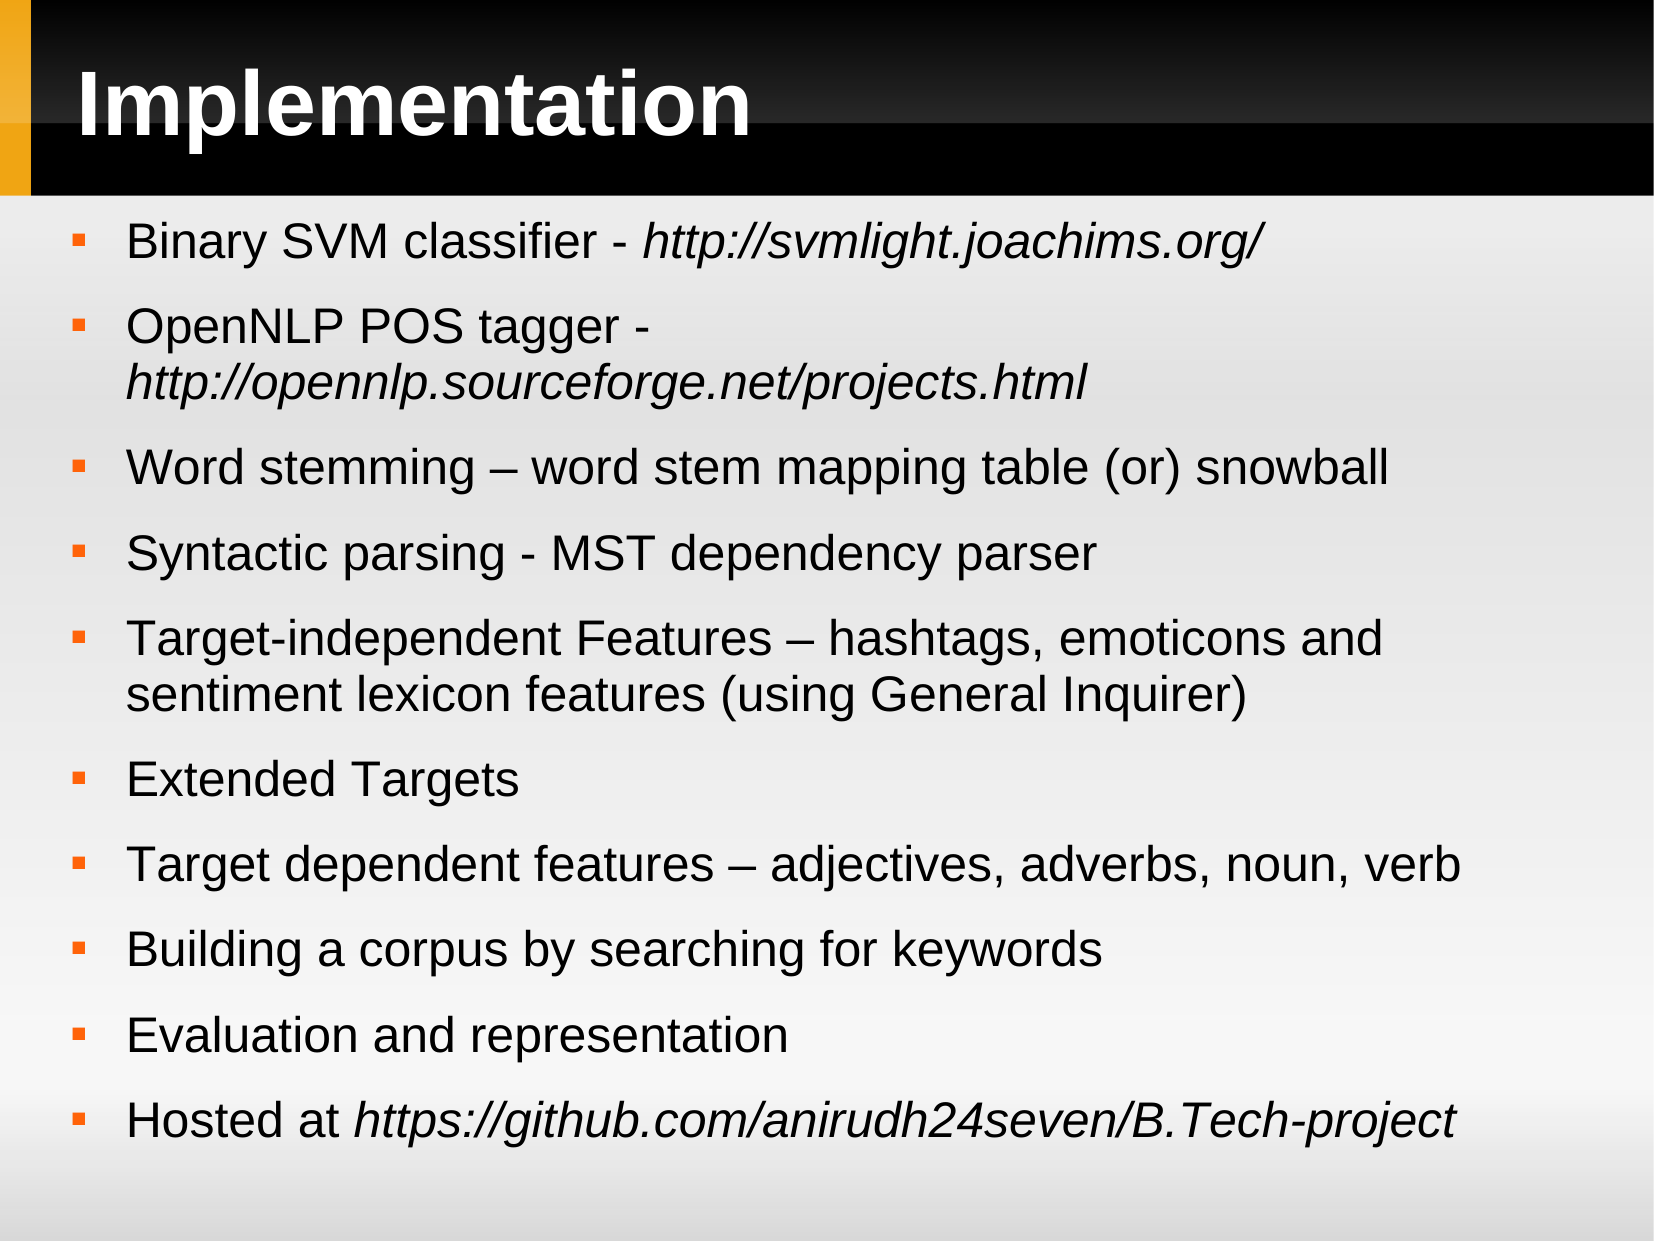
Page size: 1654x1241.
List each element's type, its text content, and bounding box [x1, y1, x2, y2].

picture [0, 0, 1654, 1241]
list Binary SVM classifier - http://svmlight.joachims.org/ OpenNLP POS tagger - http://opennlp.sourceforge.net/projects.html Word stemming – word stem mapping table (or) snowball Syntactic parsing - MST dependency parser Target-independent Features – hashtags, emoticons and sentiment lexicon features (using General Inquirer) Extended Targets Target dependent features – adjectives, adverbs, noun, verb Building a corpus by searching for keywords Evaluation and representation Hosted at https://github.com/anirudh24seven/B.Tech-project [54, 213, 1544, 1148]
title Implementation [76, 0, 1565, 208]
